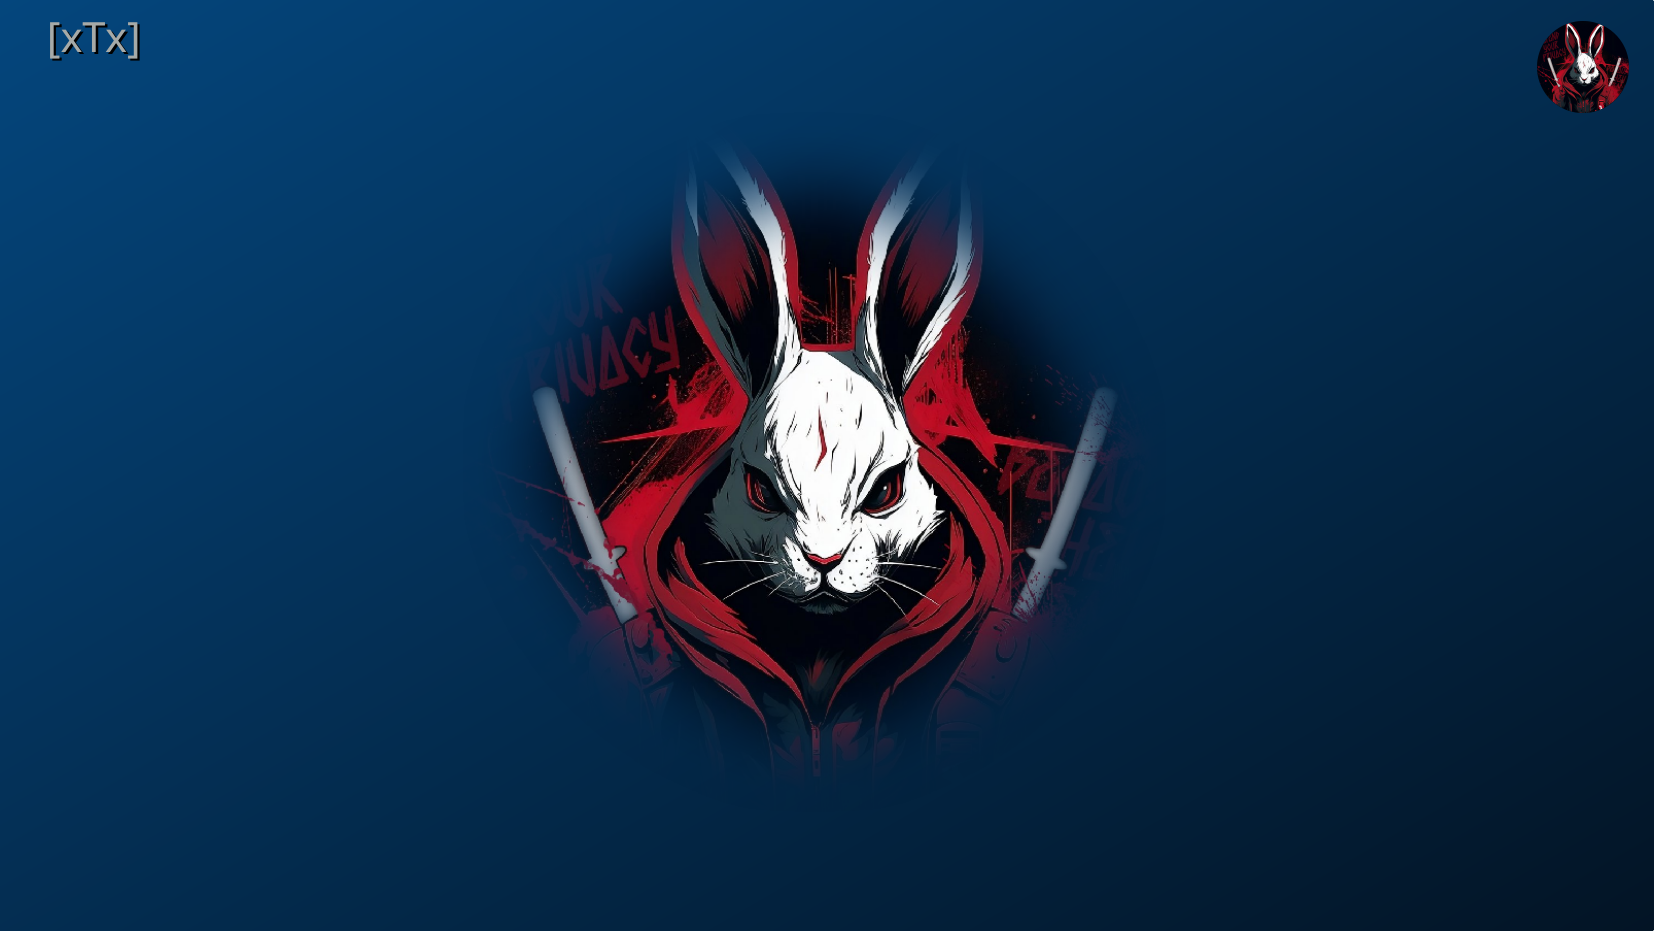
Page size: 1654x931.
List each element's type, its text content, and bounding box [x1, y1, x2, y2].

picture [1537, 21, 1629, 113]
picture [450, 98, 1177, 826]
text_box [xTx] [0, 0, 188, 76]
